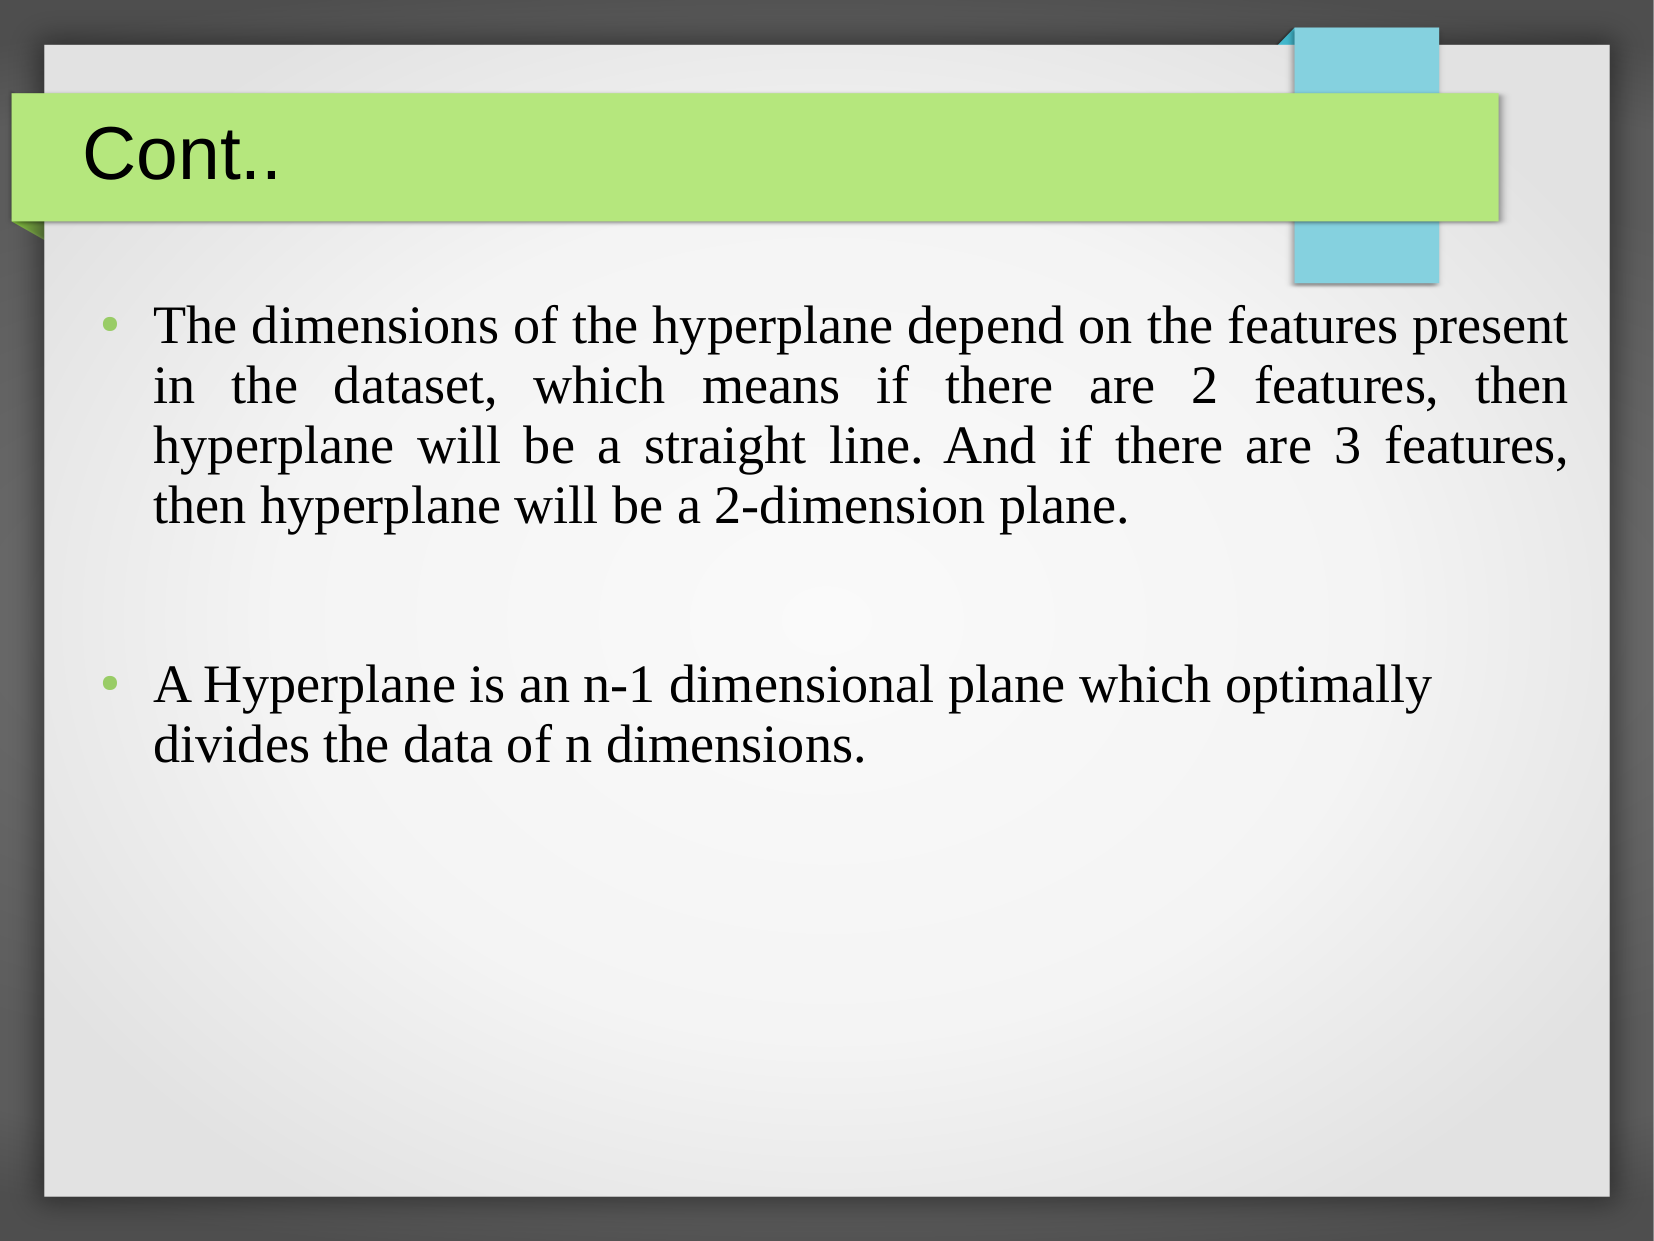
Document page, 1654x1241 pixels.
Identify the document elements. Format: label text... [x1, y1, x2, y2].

picture [0, 0, 1654, 1241]
list The dimensions of the hyperplane depend on the features present in the dataset, which means if there are 2 features, then hyperplane will be a straight line. And if there are 3 features, then hyperplane will be a 2-dimension plane. A Hyperplane is an n-1 dimensional plane which optimally divides the data of n dimensions. [82, 295, 1571, 1015]
title Cont.. [82, 94, 1264, 213]
